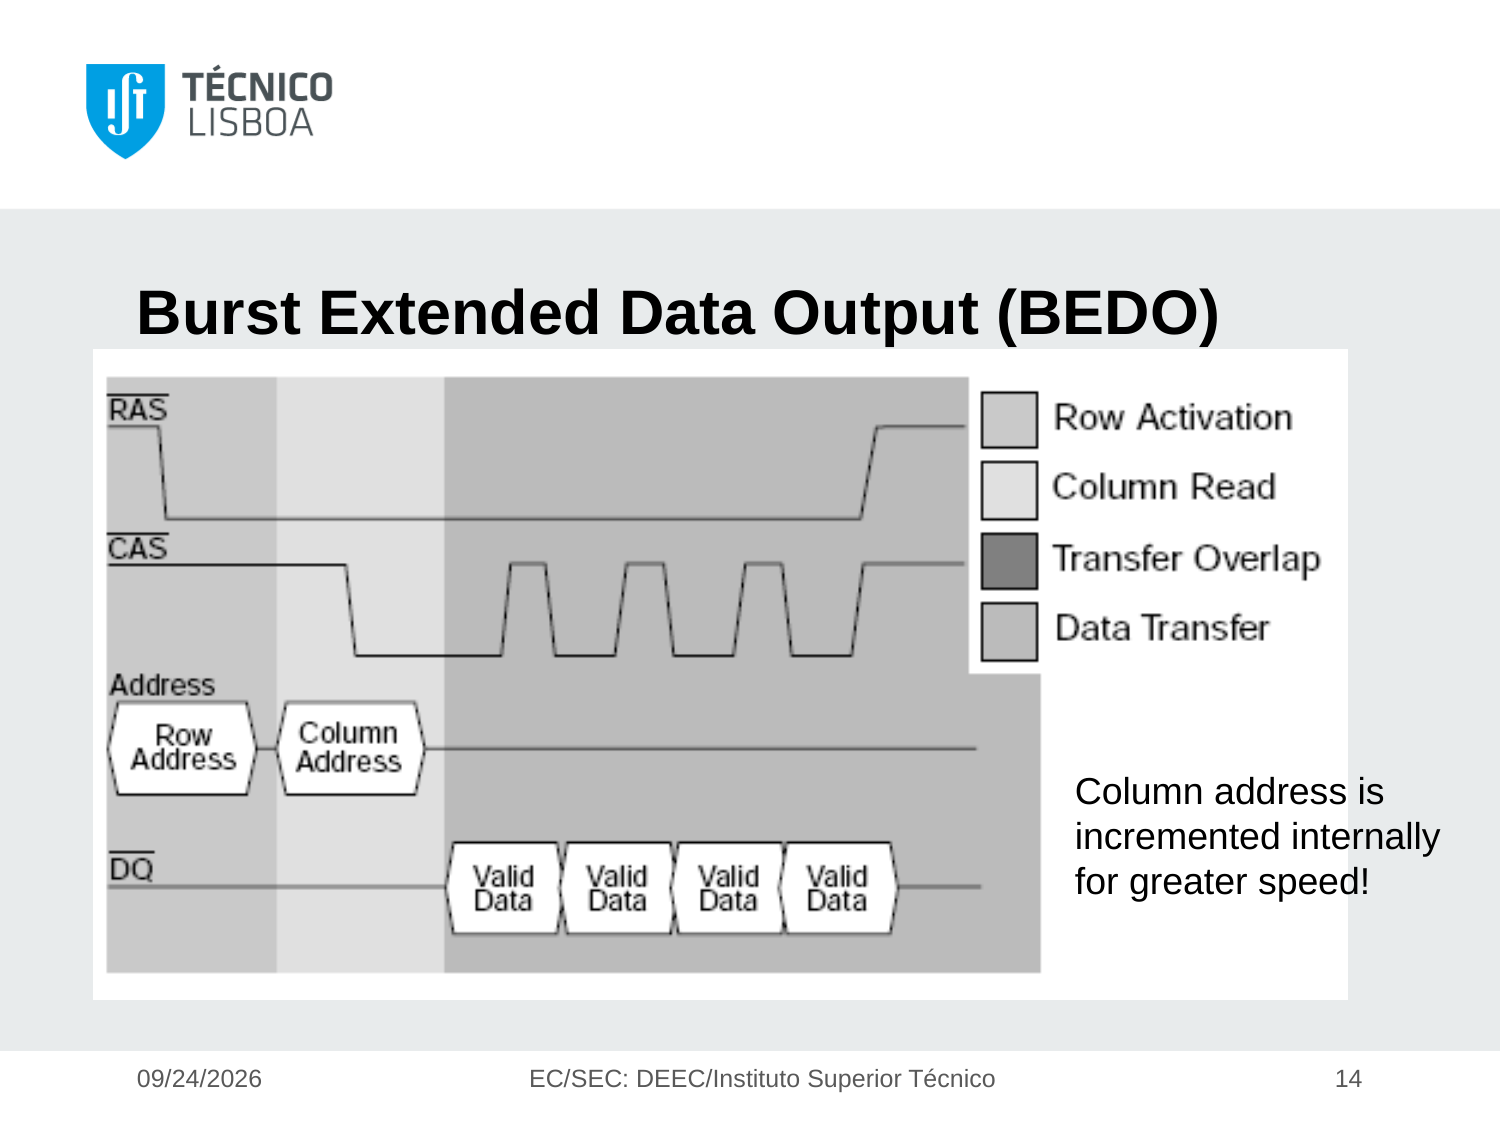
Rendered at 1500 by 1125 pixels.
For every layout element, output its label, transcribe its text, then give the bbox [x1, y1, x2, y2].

title Burst Extended Data Output (BEDO) [121, 237, 1378, 381]
footer EC/SEC: DEEC/Instituto Superior Técnico [512, 1052, 1021, 1103]
picture [0, 0, 1500, 1125]
slide_number <number> [1077, 1052, 1378, 1103]
slide_number 12/03/2020 [121, 1052, 425, 1103]
text_box Column address is incremented internally for greater speed! [1060, 759, 1463, 910]
